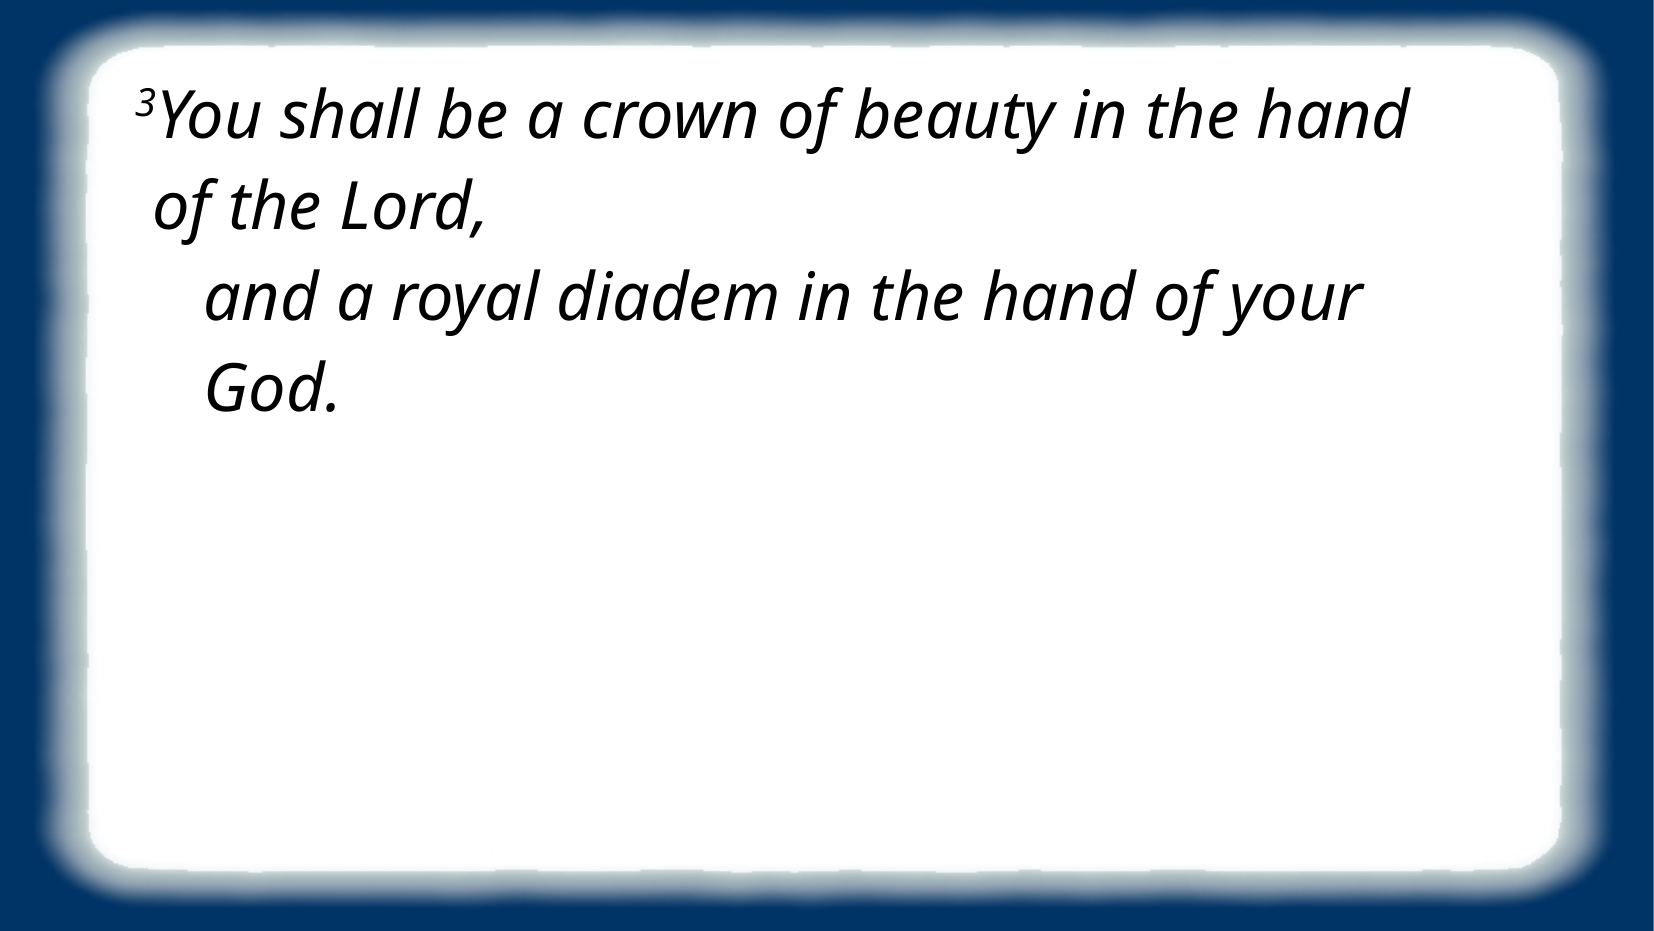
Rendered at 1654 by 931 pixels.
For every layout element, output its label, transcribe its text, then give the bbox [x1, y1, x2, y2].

text_box 3You shall be a crown of beauty in the hand of the Lord, and a royal diadem in the hand of your God. [120, 60, 1516, 430]
picture [0, 0, 1654, 931]
